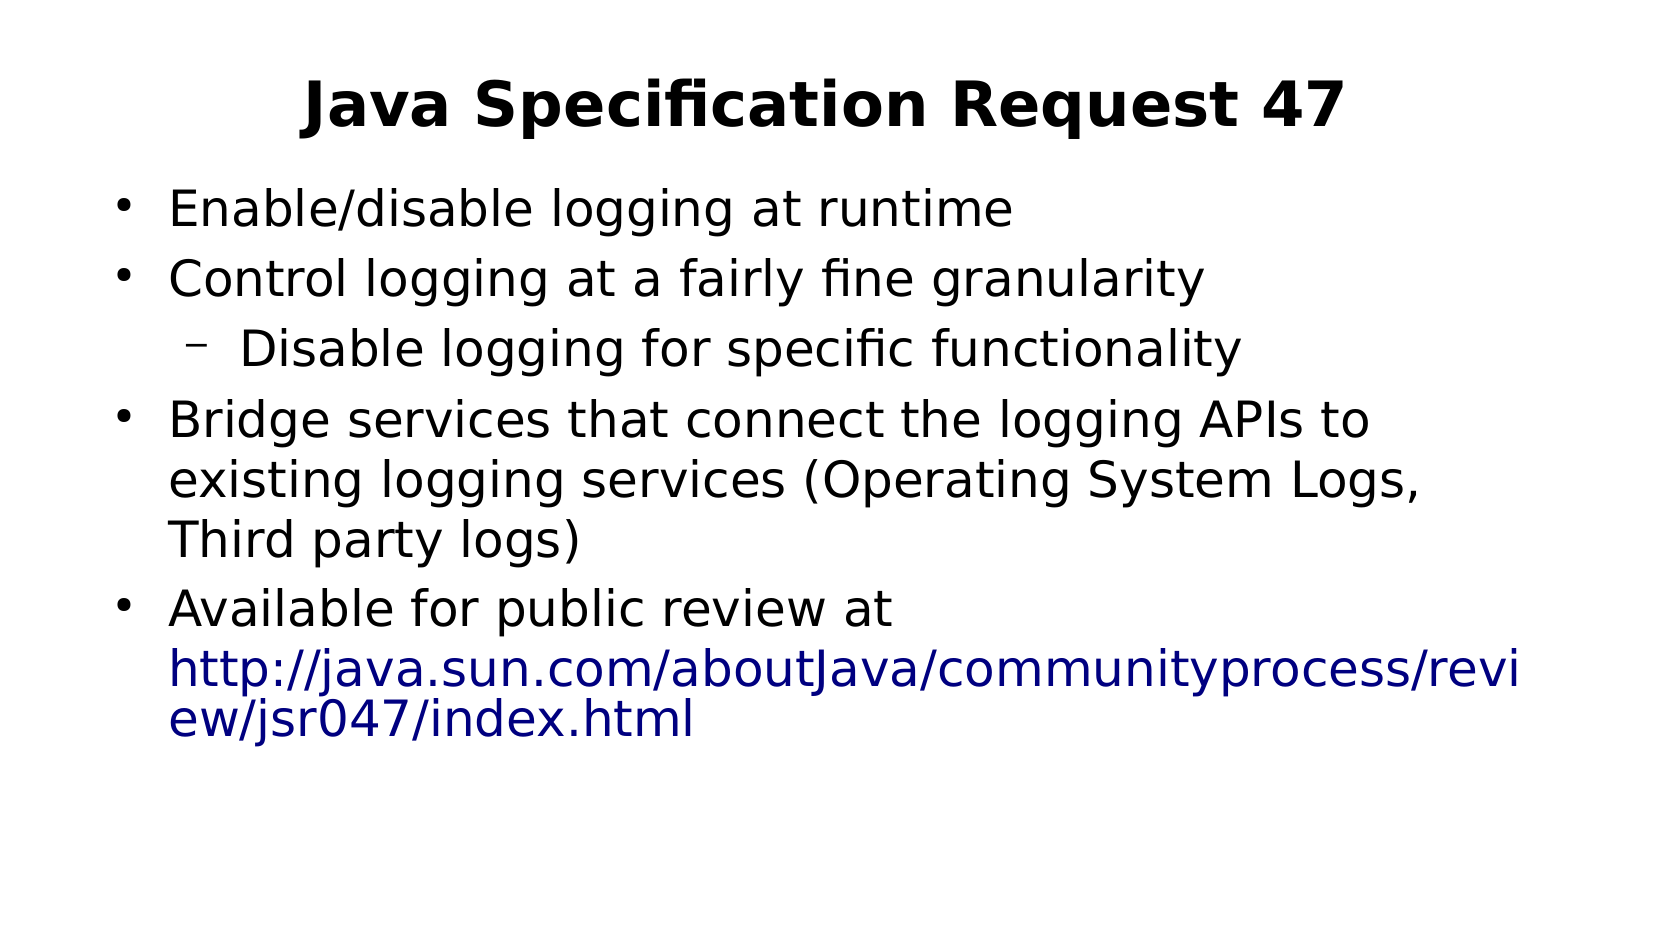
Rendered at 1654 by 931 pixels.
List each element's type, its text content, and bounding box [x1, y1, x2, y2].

list Enable/disable logging at runtime Control logging at a fairly fine granularity Disable logging for specific functionality Bridge services that connect the logging APIs to existing logging services (Operating System Logs, Third party logs) Available for public review at http://java.sun.com/aboutJava/communityprocess/review/jsr047/index.html [82, 168, 1538, 889]
title Java Specification Request 47 [82, 36, 1571, 147]
